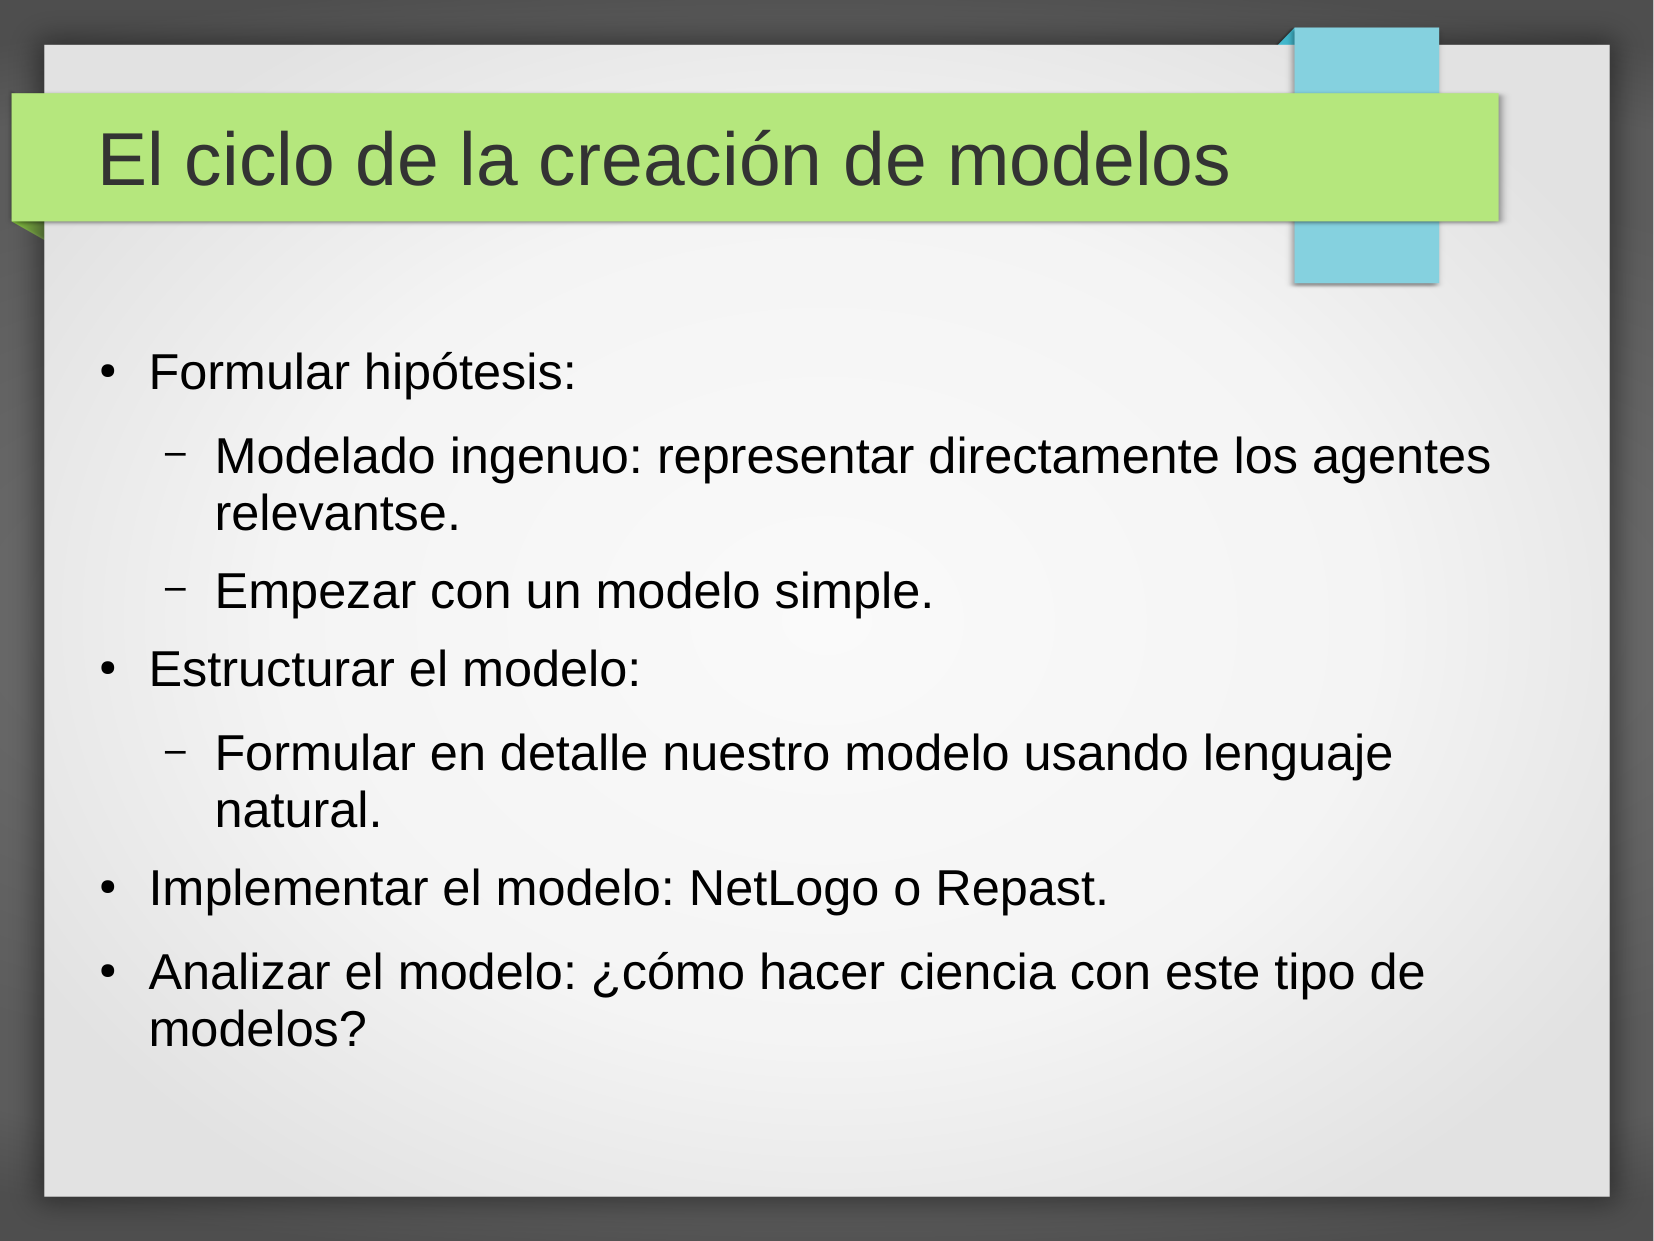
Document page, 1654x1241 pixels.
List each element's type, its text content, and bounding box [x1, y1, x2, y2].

title El ciclo de la creación de modelos [70, 106, 1300, 213]
list Formular hipótesis: Modelado ingenuo: representar directamente los agentes relevantse. Empezar con un modelo simple. Estructurar el modelo: Formular en detalle nuestro modelo usando lenguaje natural. Implementar el modelo: NetLogo o Repast. Analizar el modelo: ¿cómo hacer ciencia con este tipo de modelos? [82, 343, 1538, 1063]
picture [0, 0, 1654, 1241]
